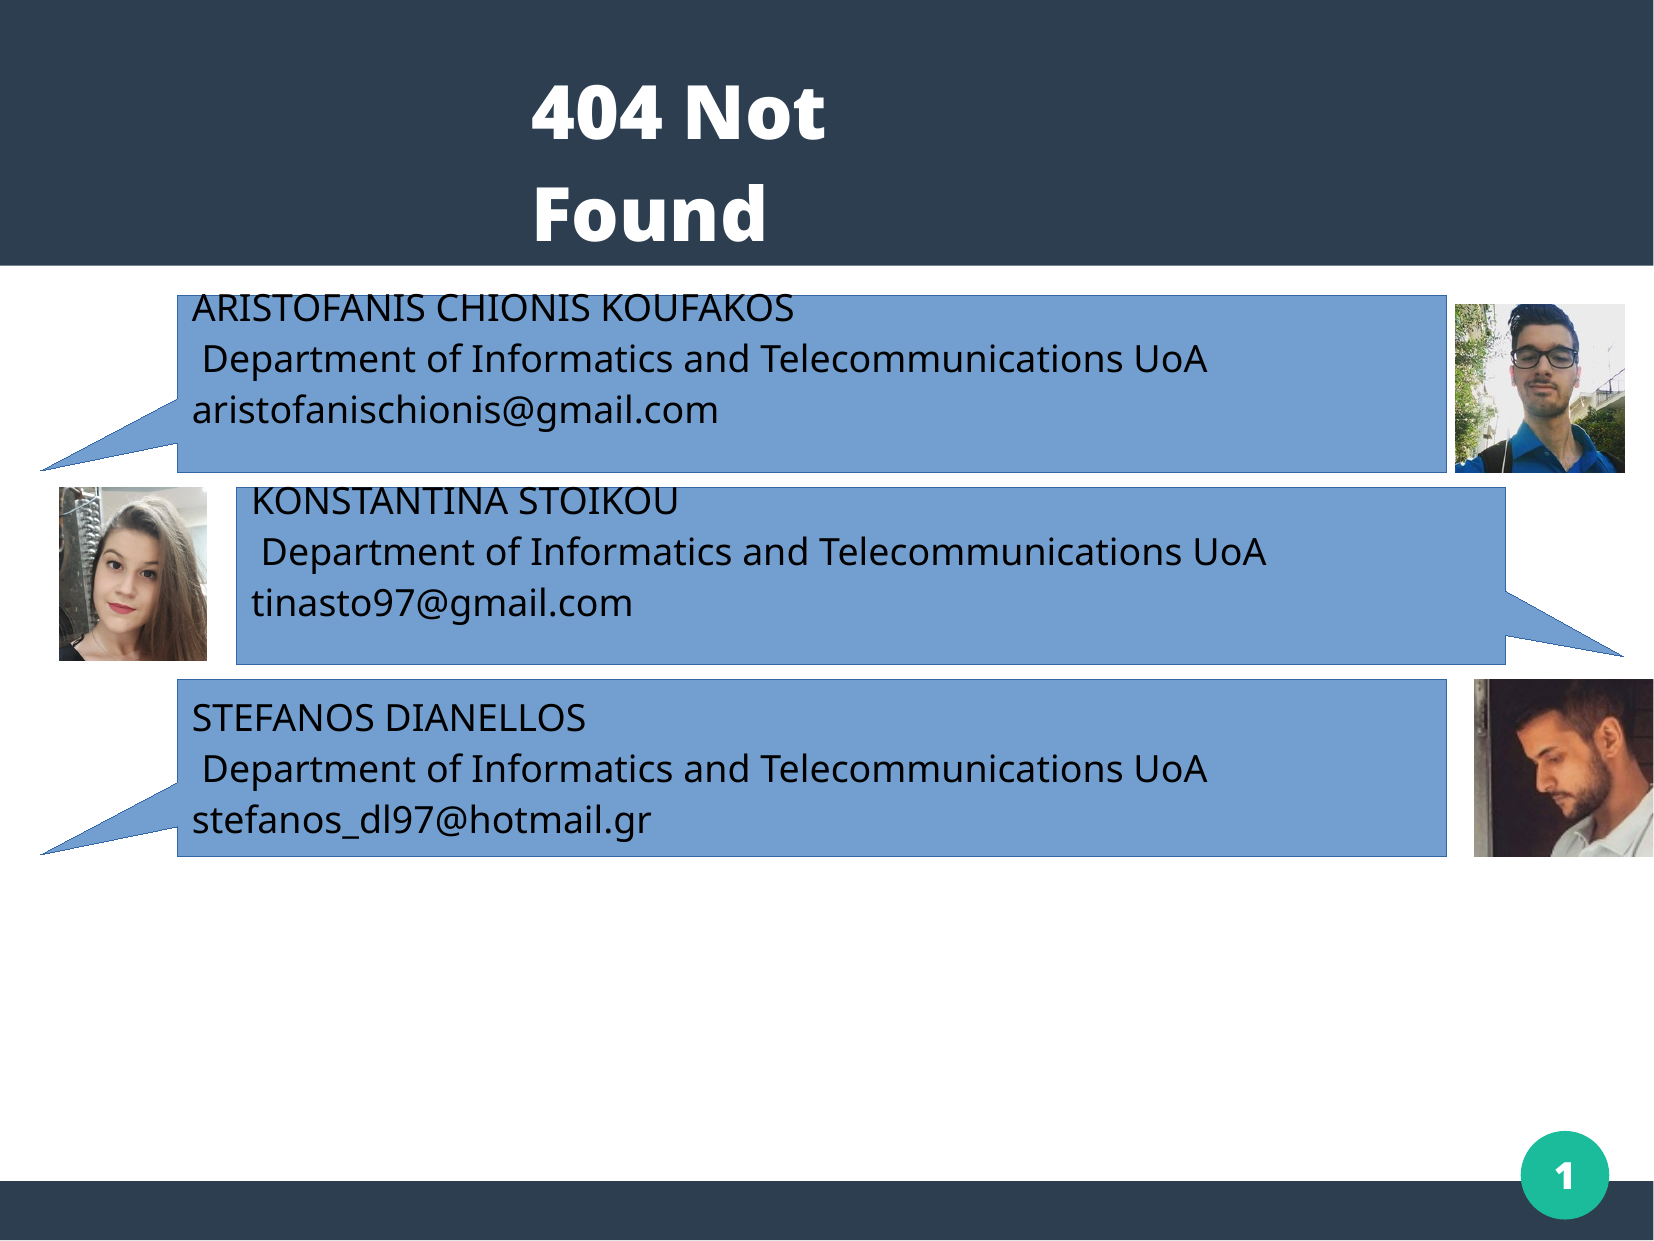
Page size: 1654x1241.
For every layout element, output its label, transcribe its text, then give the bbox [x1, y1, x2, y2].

text_box STEFANOS DIANELLOS Department of Informatics and Telecommunications UoA stefanos_dl97@hotmail.gr [40, 679, 1447, 857]
picture [1455, 304, 1625, 473]
picture [59, 487, 207, 661]
picture [1474, 679, 1654, 857]
title 404 Not Found [531, 59, 1034, 237]
text_box ARISTOFANIS CHIONIS KOUFAKOS Department of Informatics and Telecommunications UoA aristofanischionis@gmail.com [40, 295, 1447, 473]
text_box KONSTANTINA STOIKOU Department of Informatics and Telecommunications UoA tinasto97@gmail.com [236, 487, 1624, 665]
